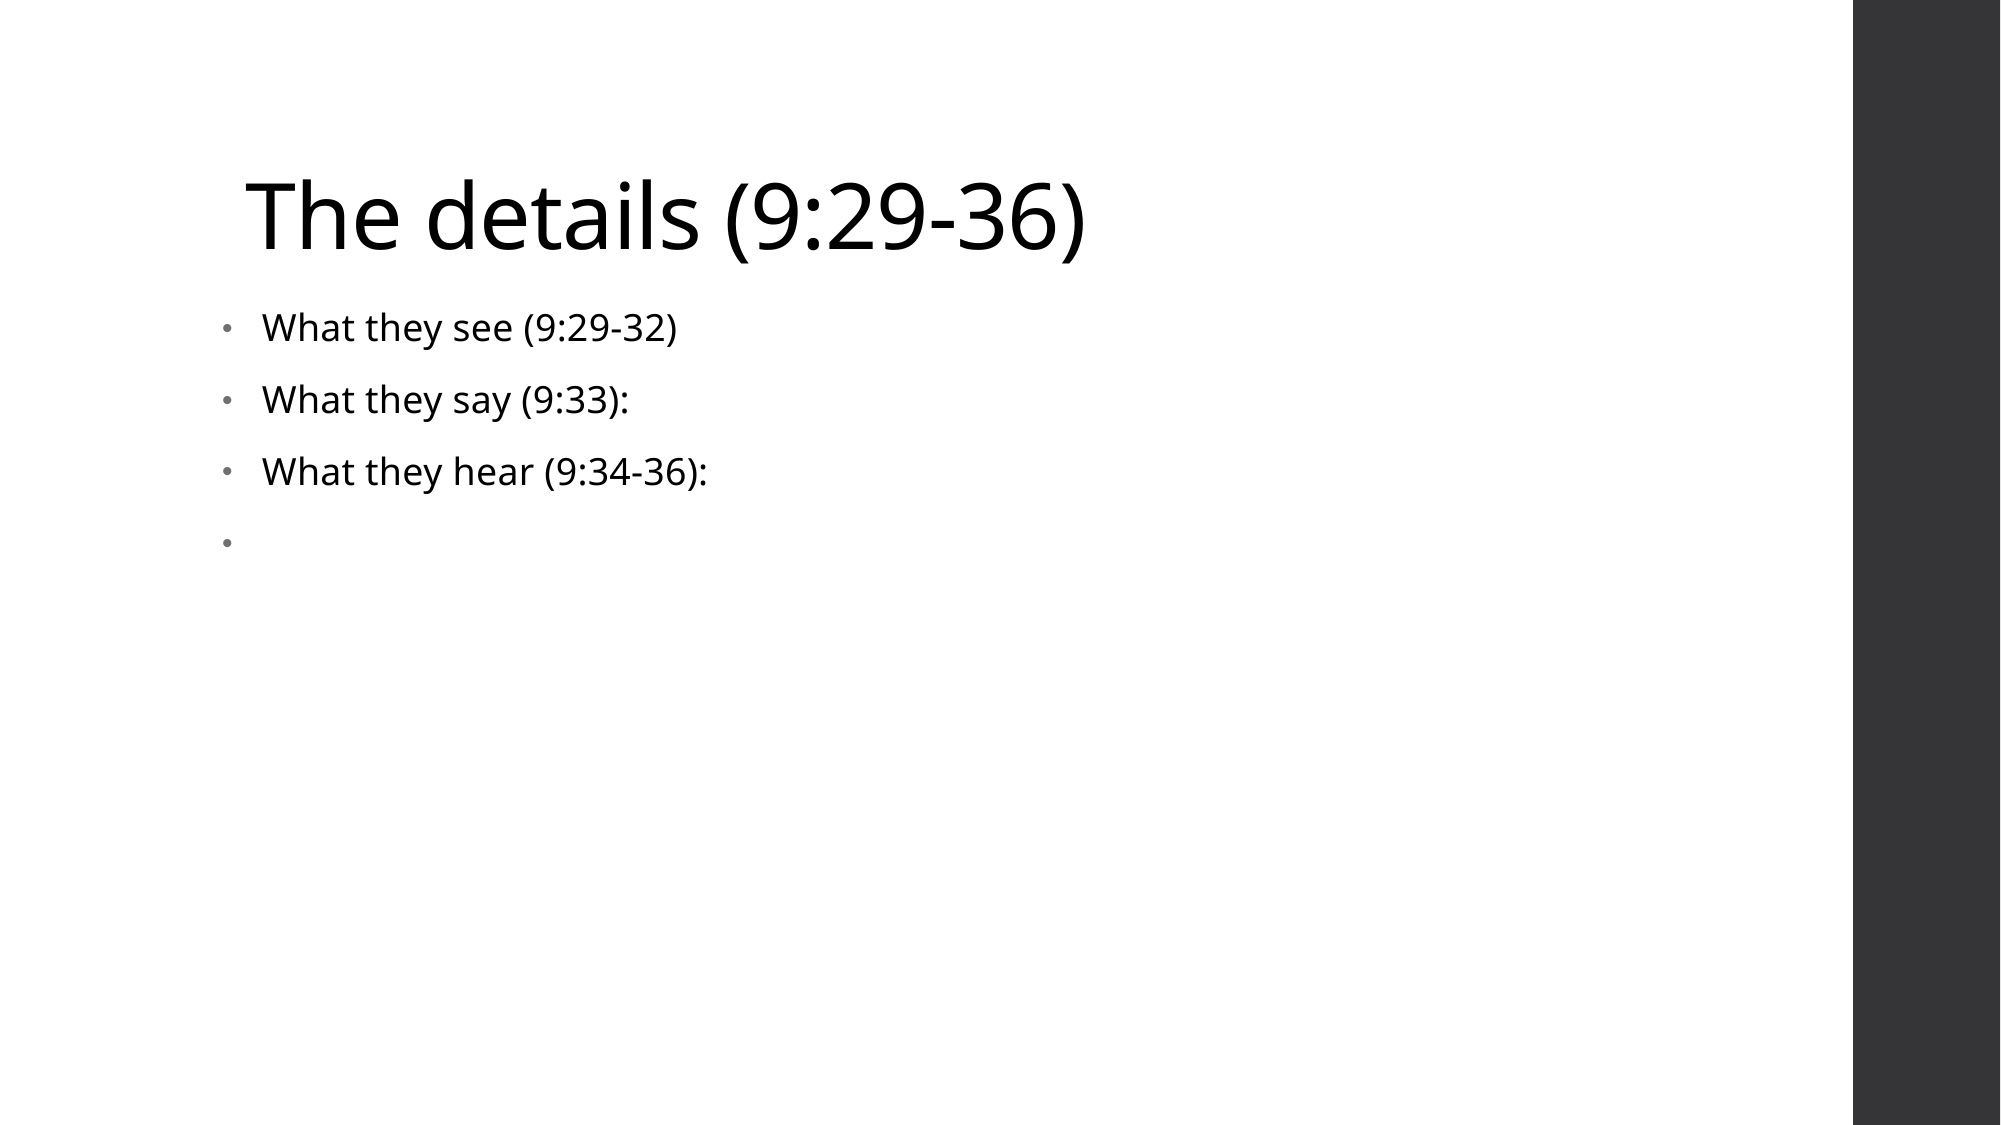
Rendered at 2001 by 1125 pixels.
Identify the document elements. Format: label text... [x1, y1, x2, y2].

list What they see (9:29-32) What they say (9:33): What they hear (9:34-36): [206, 299, 1617, 1014]
title The details (9:29-36) [206, 60, 1797, 278]
